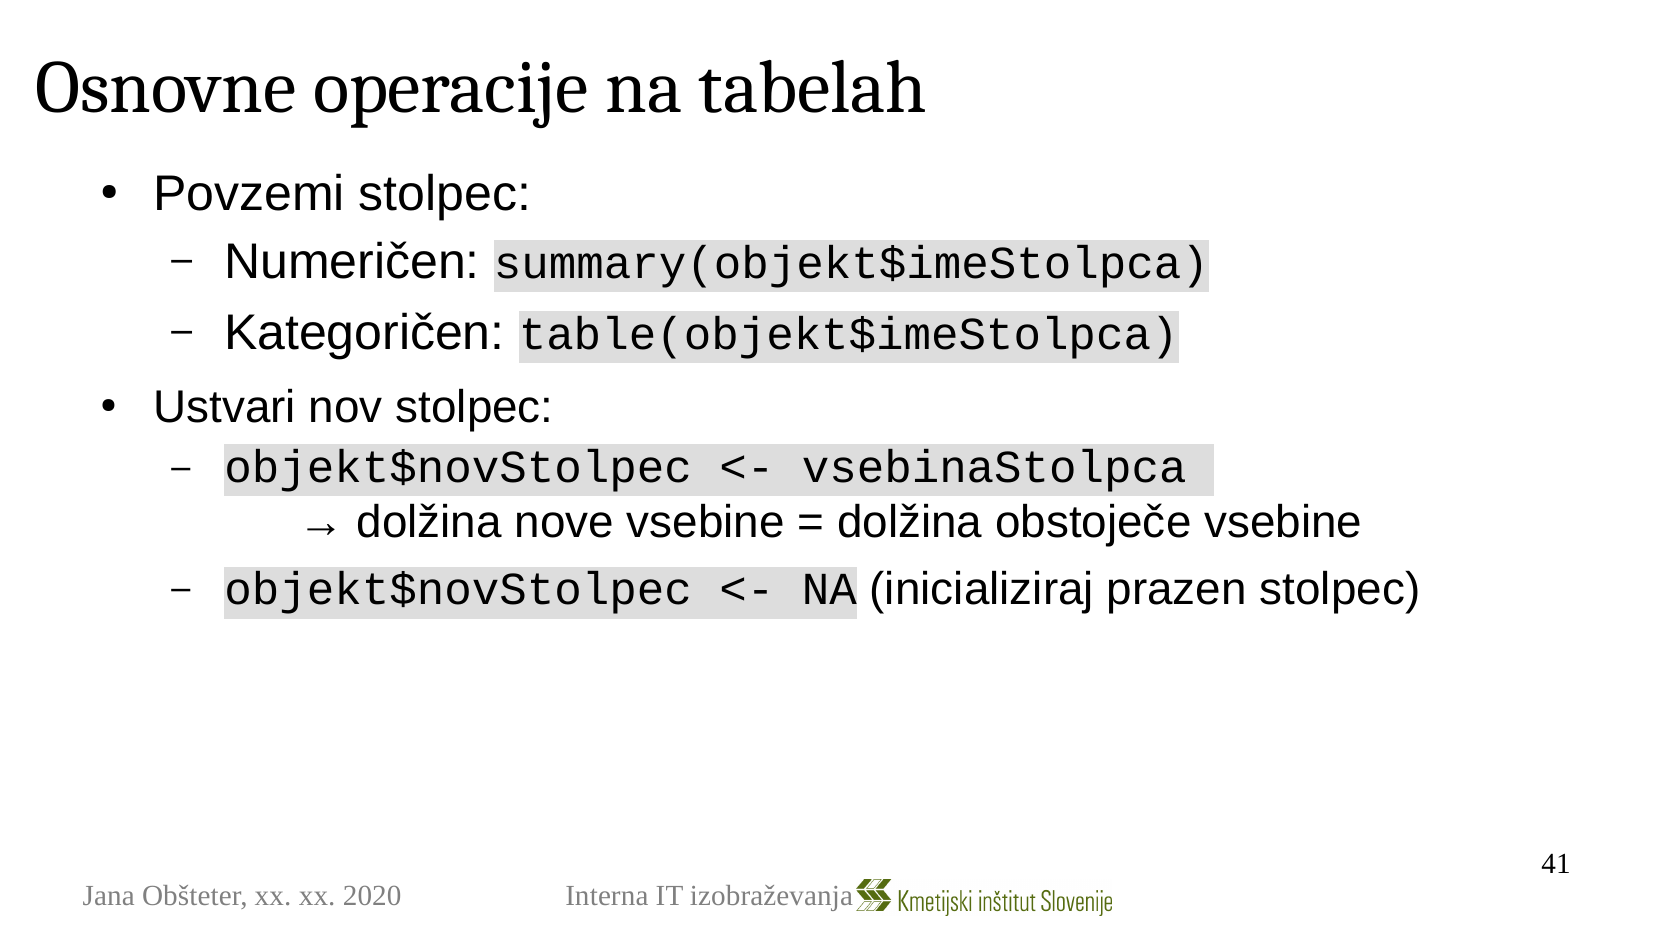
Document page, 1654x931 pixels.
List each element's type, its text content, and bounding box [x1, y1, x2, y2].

title Osnovne operacije na tabelah [35, 21, 1524, 154]
list Povzemi stolpec: Numeričen: summary(objekt$imeStolpca) Kategoričen: table(objekt$imeStolpca) Ustvari nov stolpec: objekt$novStolpec <- vsebinaStolpca → dolžina nove vsebine = dolžina obstoječe vsebine objekt$novStolpec <- NA (inicializiraj prazen stolpec) [82, 165, 1642, 827]
picture [856, 879, 1112, 916]
